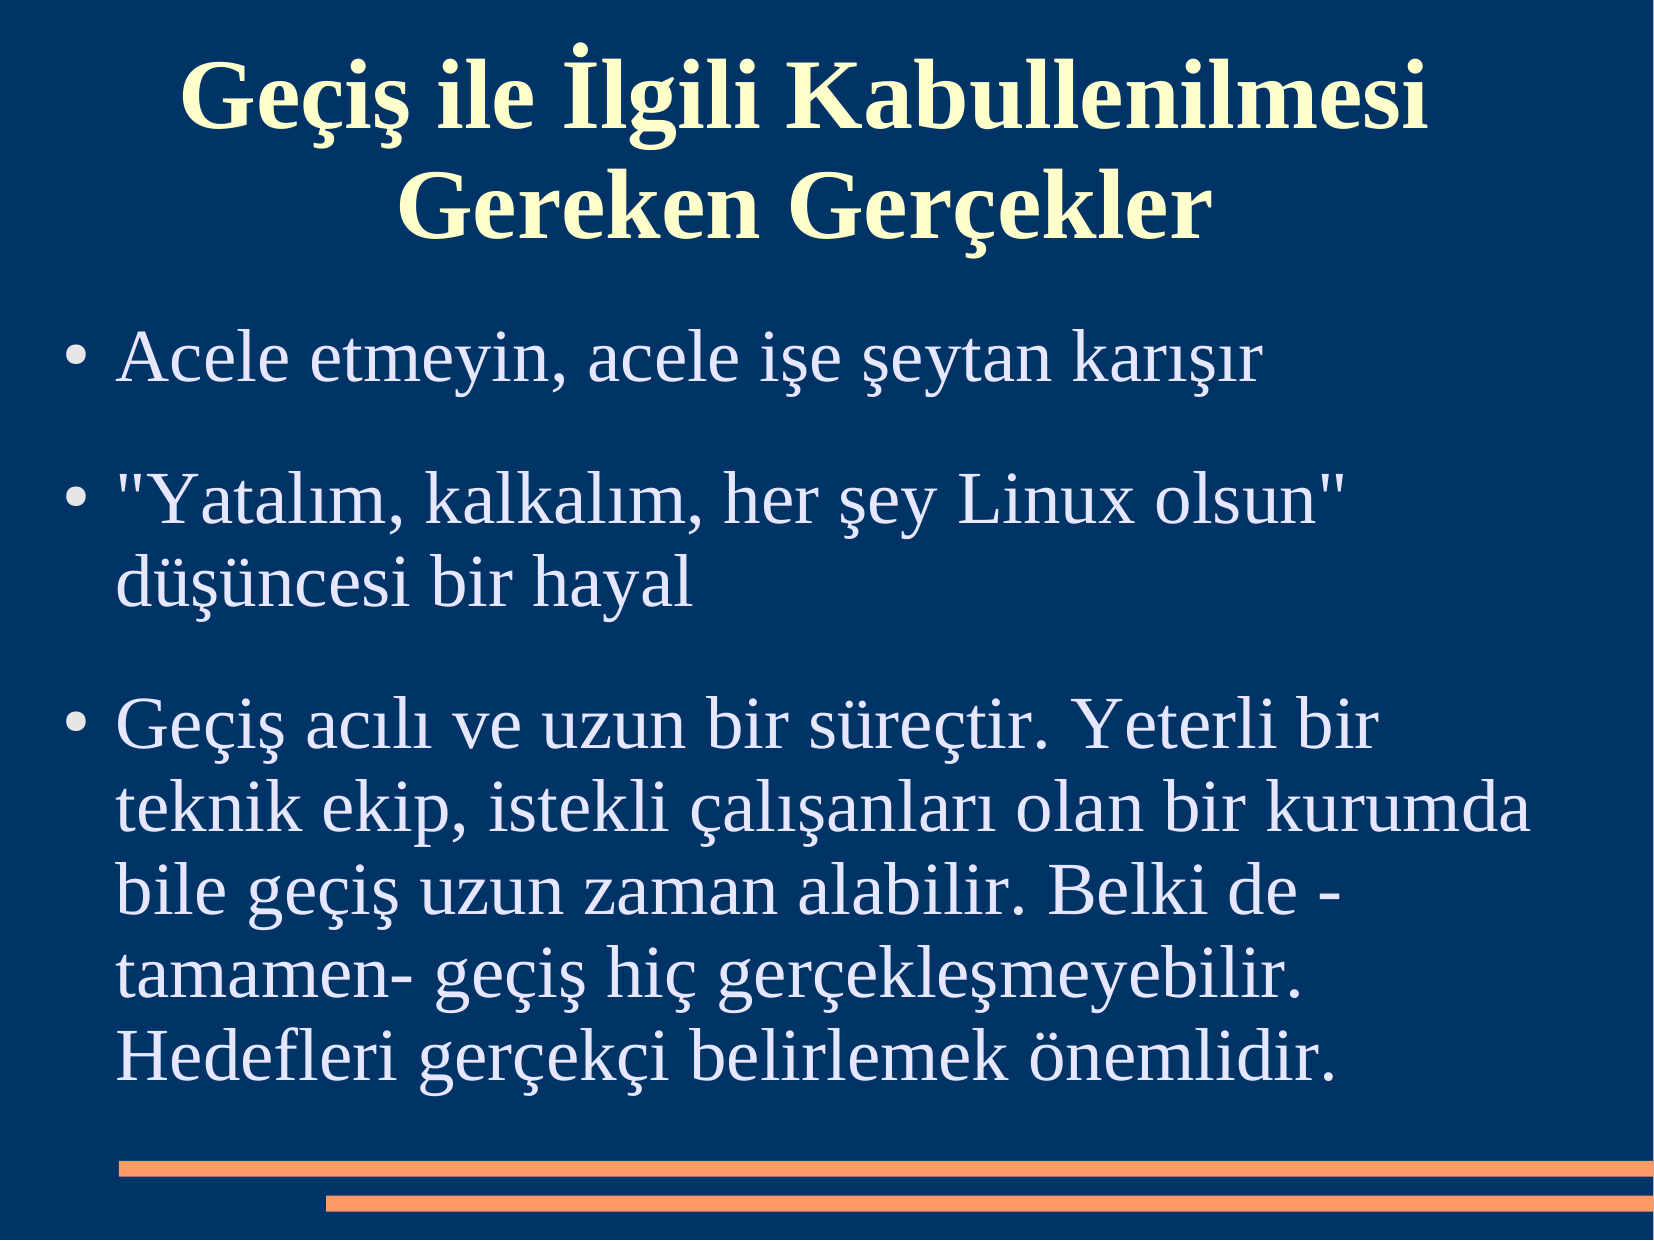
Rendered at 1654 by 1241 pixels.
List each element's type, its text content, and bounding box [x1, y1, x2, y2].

list Acele etmeyin, acele işe şeytan karışır "Yatalım, kalkalım, her şey Linux olsun" düşüncesi bir hayal Geçiş acılı ve uzun bir süreçtir. Yeterli bir teknik ekip, istekli çalışanları olan bir kurumda bile geçiş uzun zaman alabilir. Belki de -tamamen- geçiş hiç gerçekleşmeyebilir. Hedefleri gerçekçi belirlemek önemlidir. [44, 314, 1579, 1097]
title Geçiş ile İlgili Kabullenilmesi Gereken Gerçekler [87, 39, 1522, 261]
